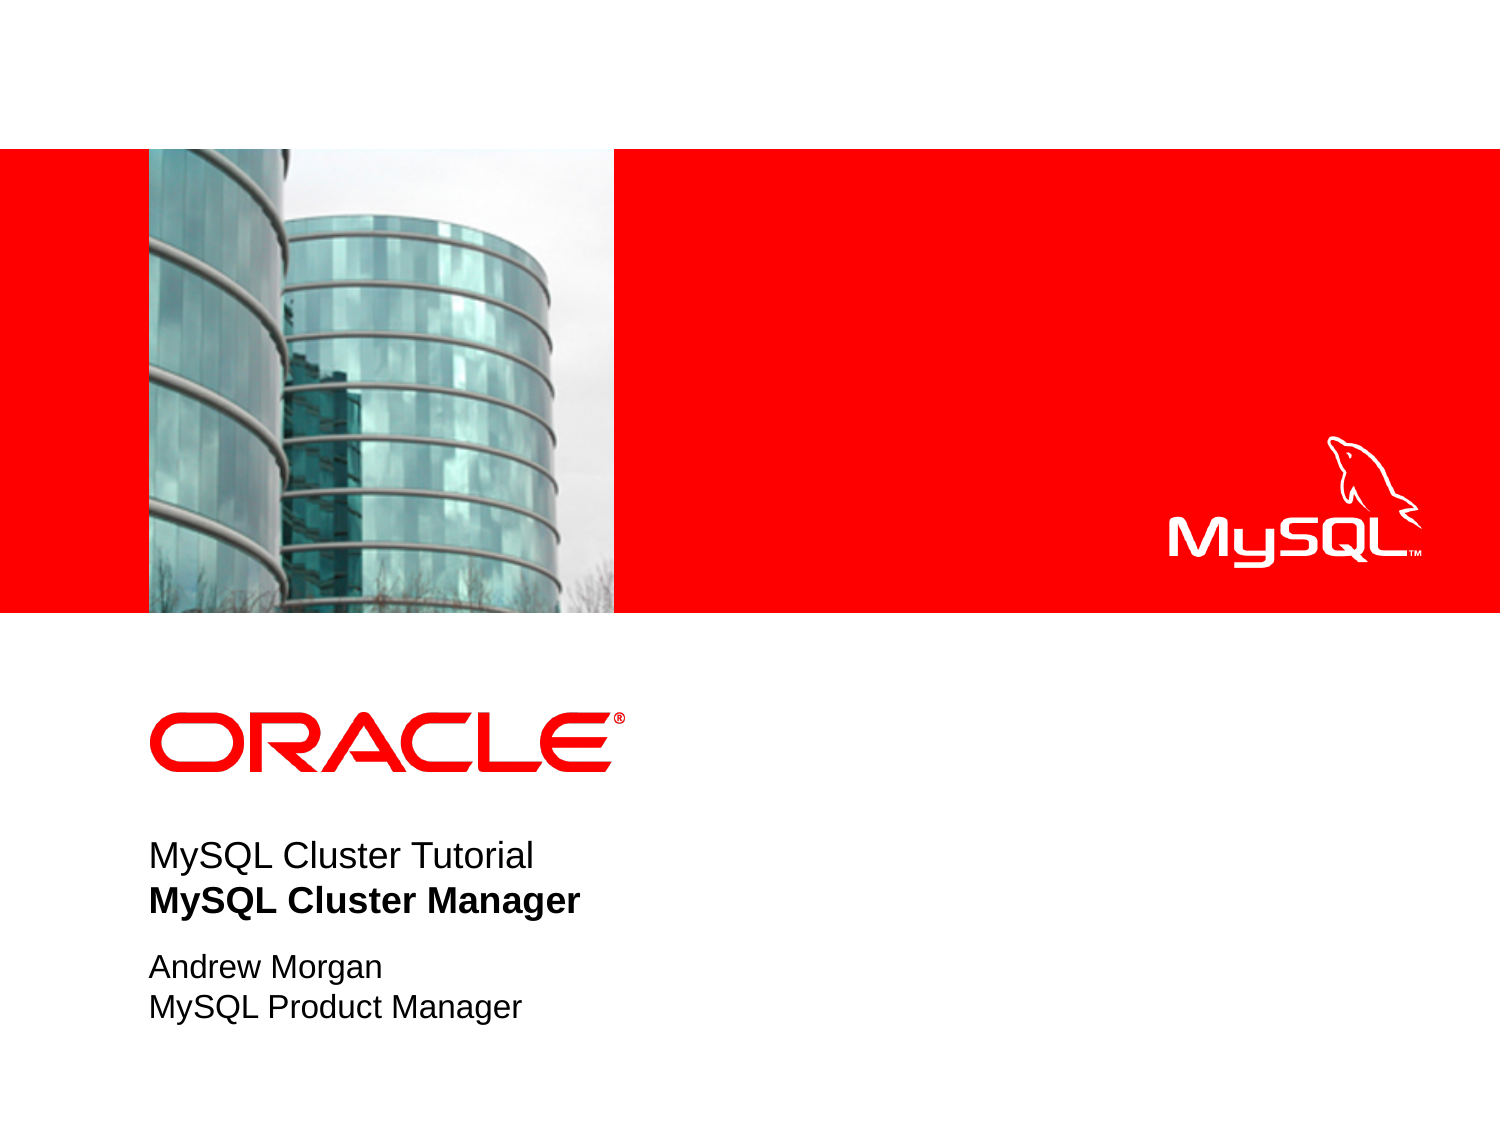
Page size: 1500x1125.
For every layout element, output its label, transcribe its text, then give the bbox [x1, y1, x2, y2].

picture [150, 712, 625, 772]
text_box Andrew Morgan MySQL Product Manager [133, 937, 1184, 1063]
title MySQL Cluster Tutorial MySQL Cluster Manager [133, 787, 1409, 929]
picture [0, 149, 1500, 613]
